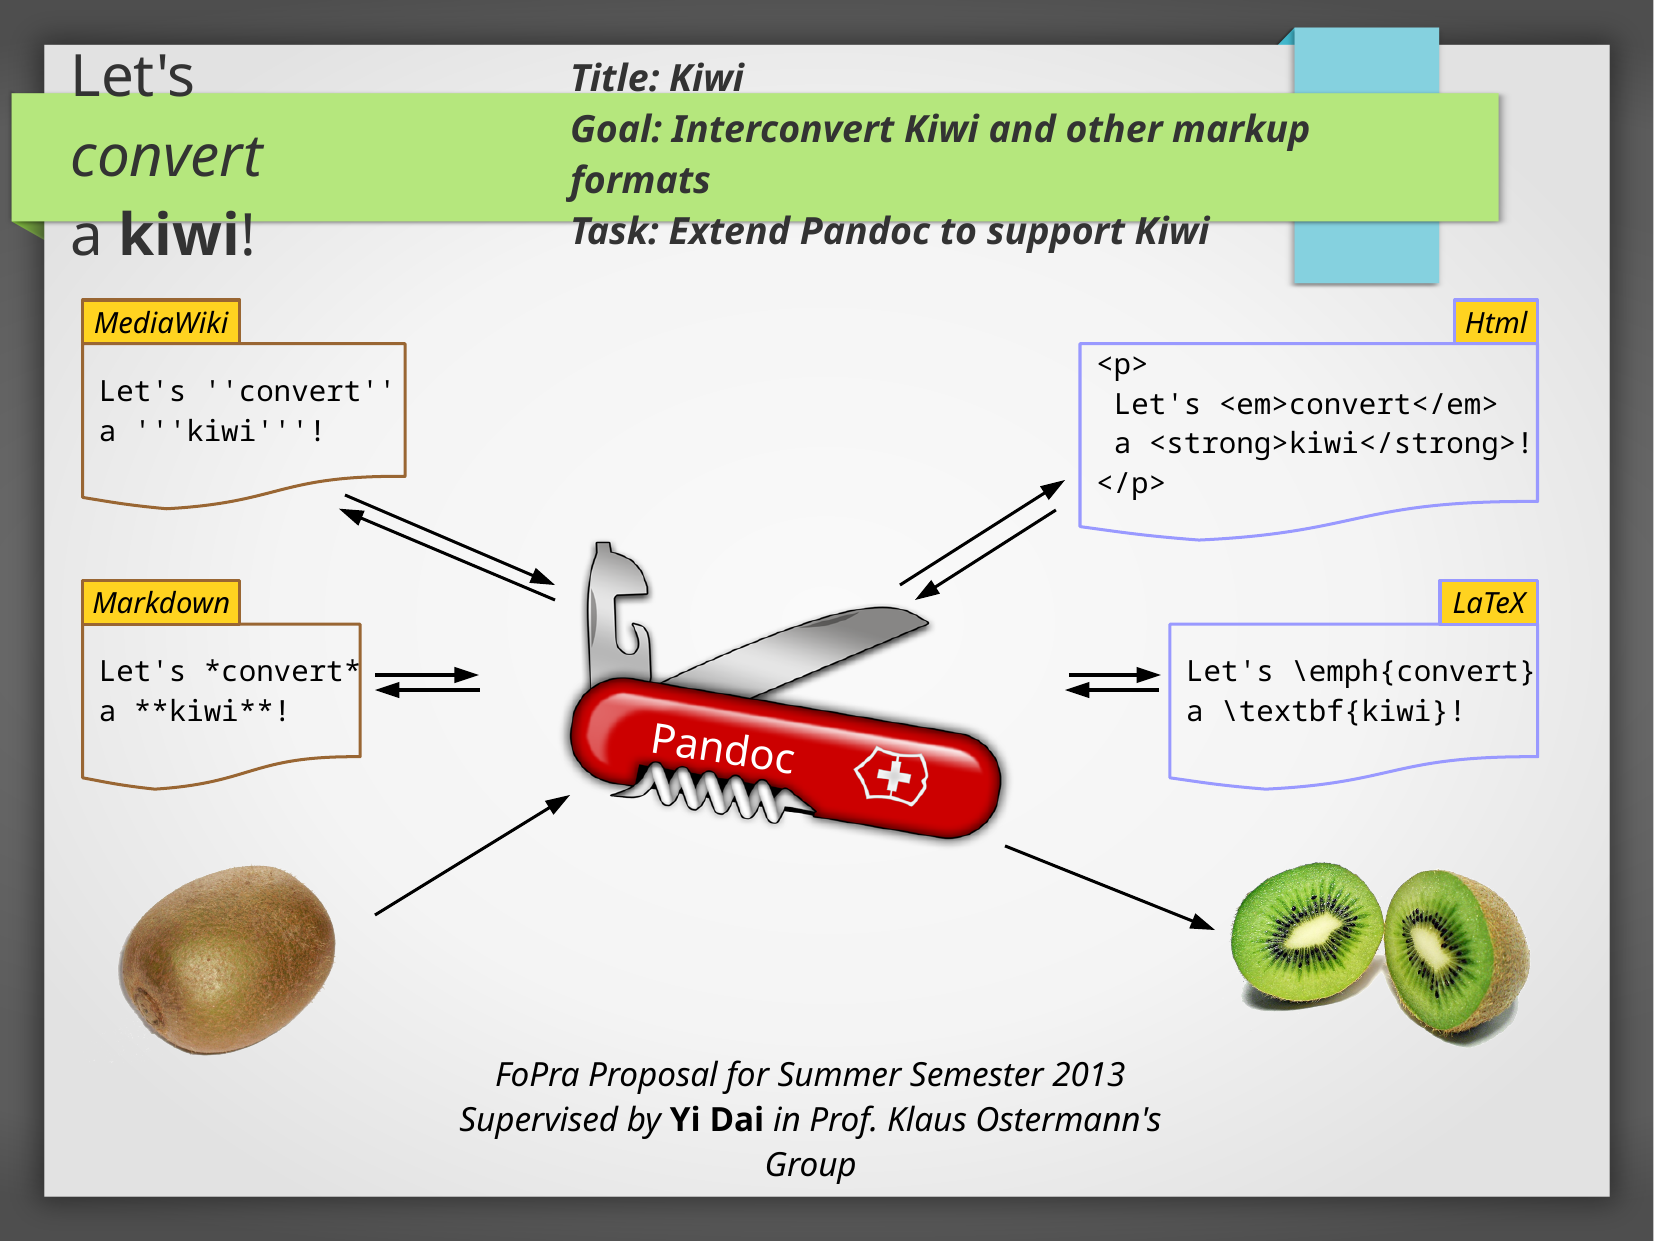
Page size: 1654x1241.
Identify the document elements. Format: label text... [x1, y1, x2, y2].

text_box <p> Let's <em>convert</em> a <strong>kiwi</strong>! </p> [1080, 343, 1538, 541]
title Let's convert a kiwi! [70, 80, 391, 227]
text_box FoPra Proposal for Summer Semester 2013 Supervised by Yi Dai in Prof. Klaus Ostermann's Group [444, 998, 1209, 1139]
text_box Let's *convert* a **kiwi**! [82, 624, 361, 790]
text_box LaTeX [1440, 580, 1538, 625]
text_box Pandoc [632, 698, 811, 791]
text_box MediaWiki [82, 300, 240, 344]
text_box Let's \emph{convert} a \textbf{kiwi}! [1169, 624, 1538, 790]
title Title: Kiwi Goal: Interconvert Kiwi and other markup formats Task: Extend Pandoc to support Kiwi [570, 58, 1411, 249]
text_box Markdown [82, 580, 240, 625]
text_box Html [1454, 300, 1538, 343]
picture [0, 0, 1654, 1241]
text_box Let's ''convert'' a '''kiwi'''! [82, 343, 406, 509]
